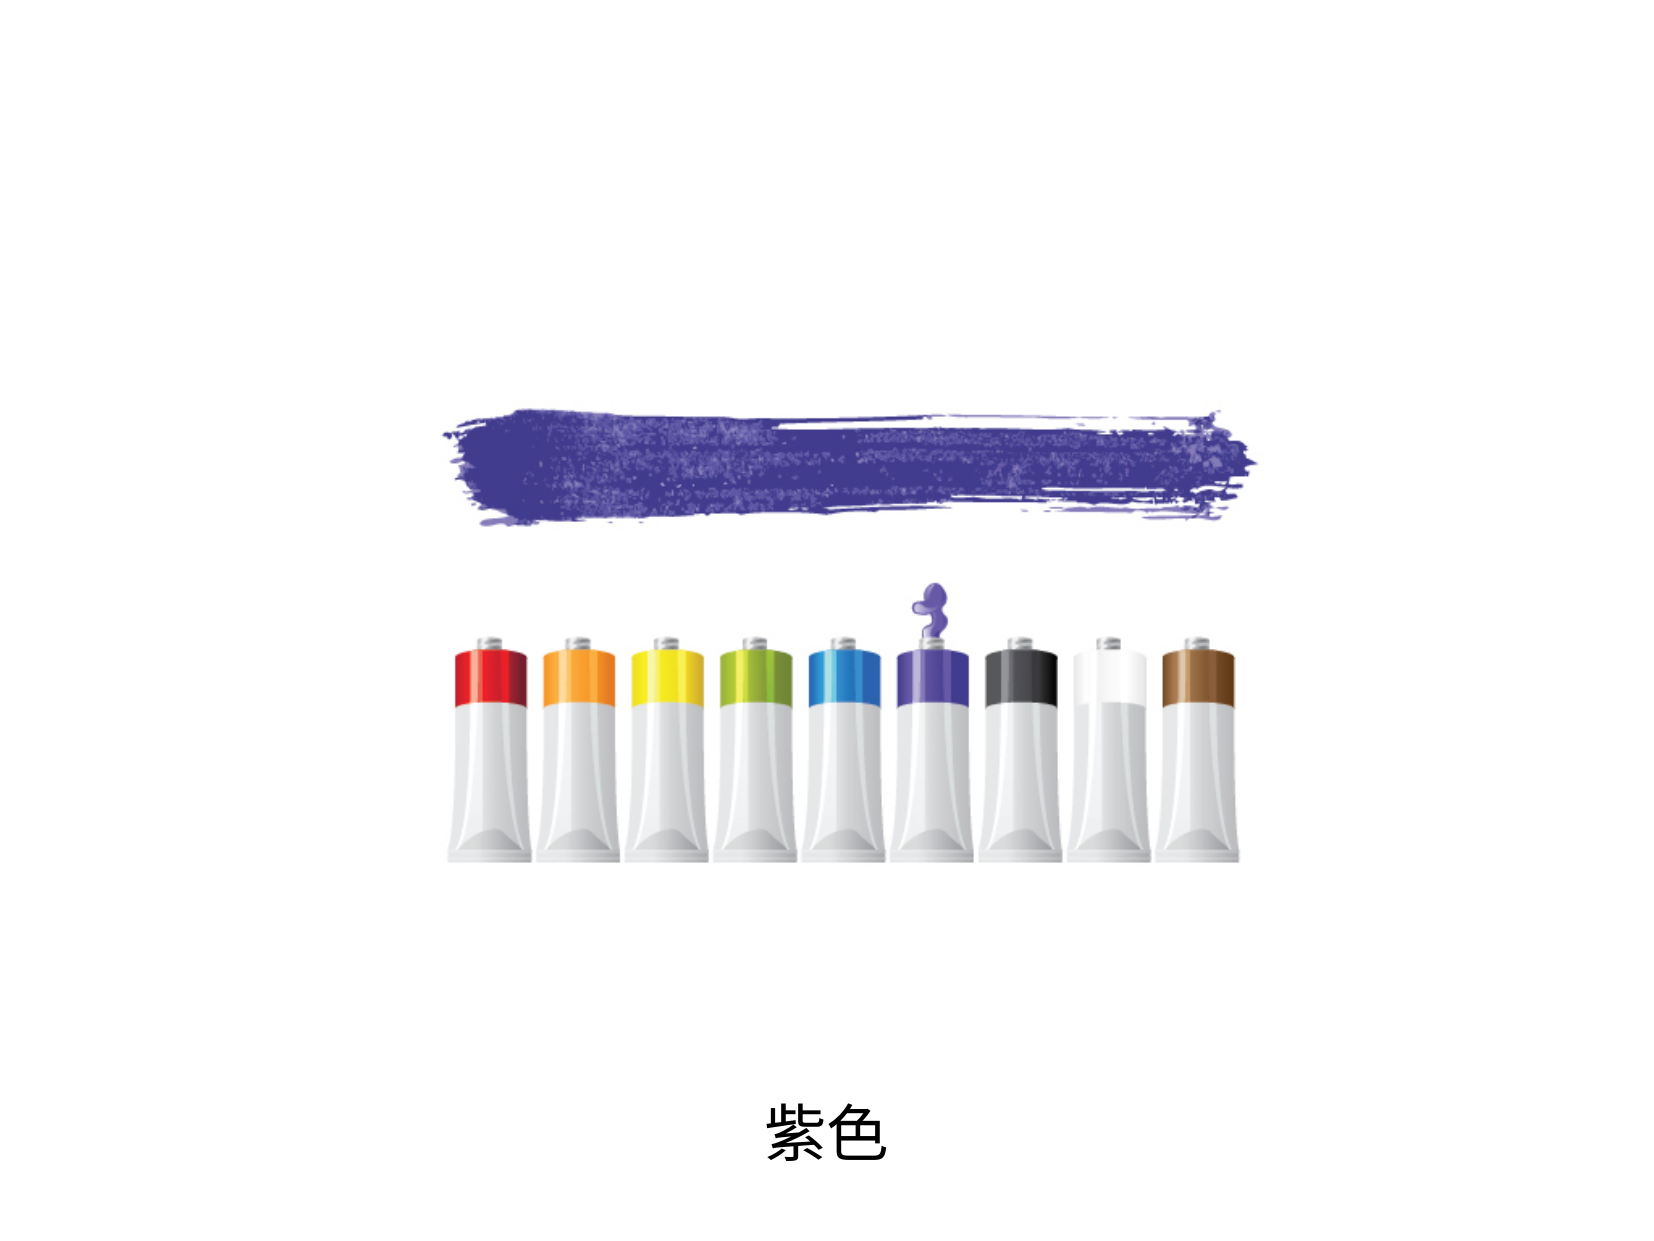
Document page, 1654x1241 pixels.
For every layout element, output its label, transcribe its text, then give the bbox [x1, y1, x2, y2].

title 紫色 [82, 1025, 1571, 1233]
picture [0, 0, 1654, 1241]
